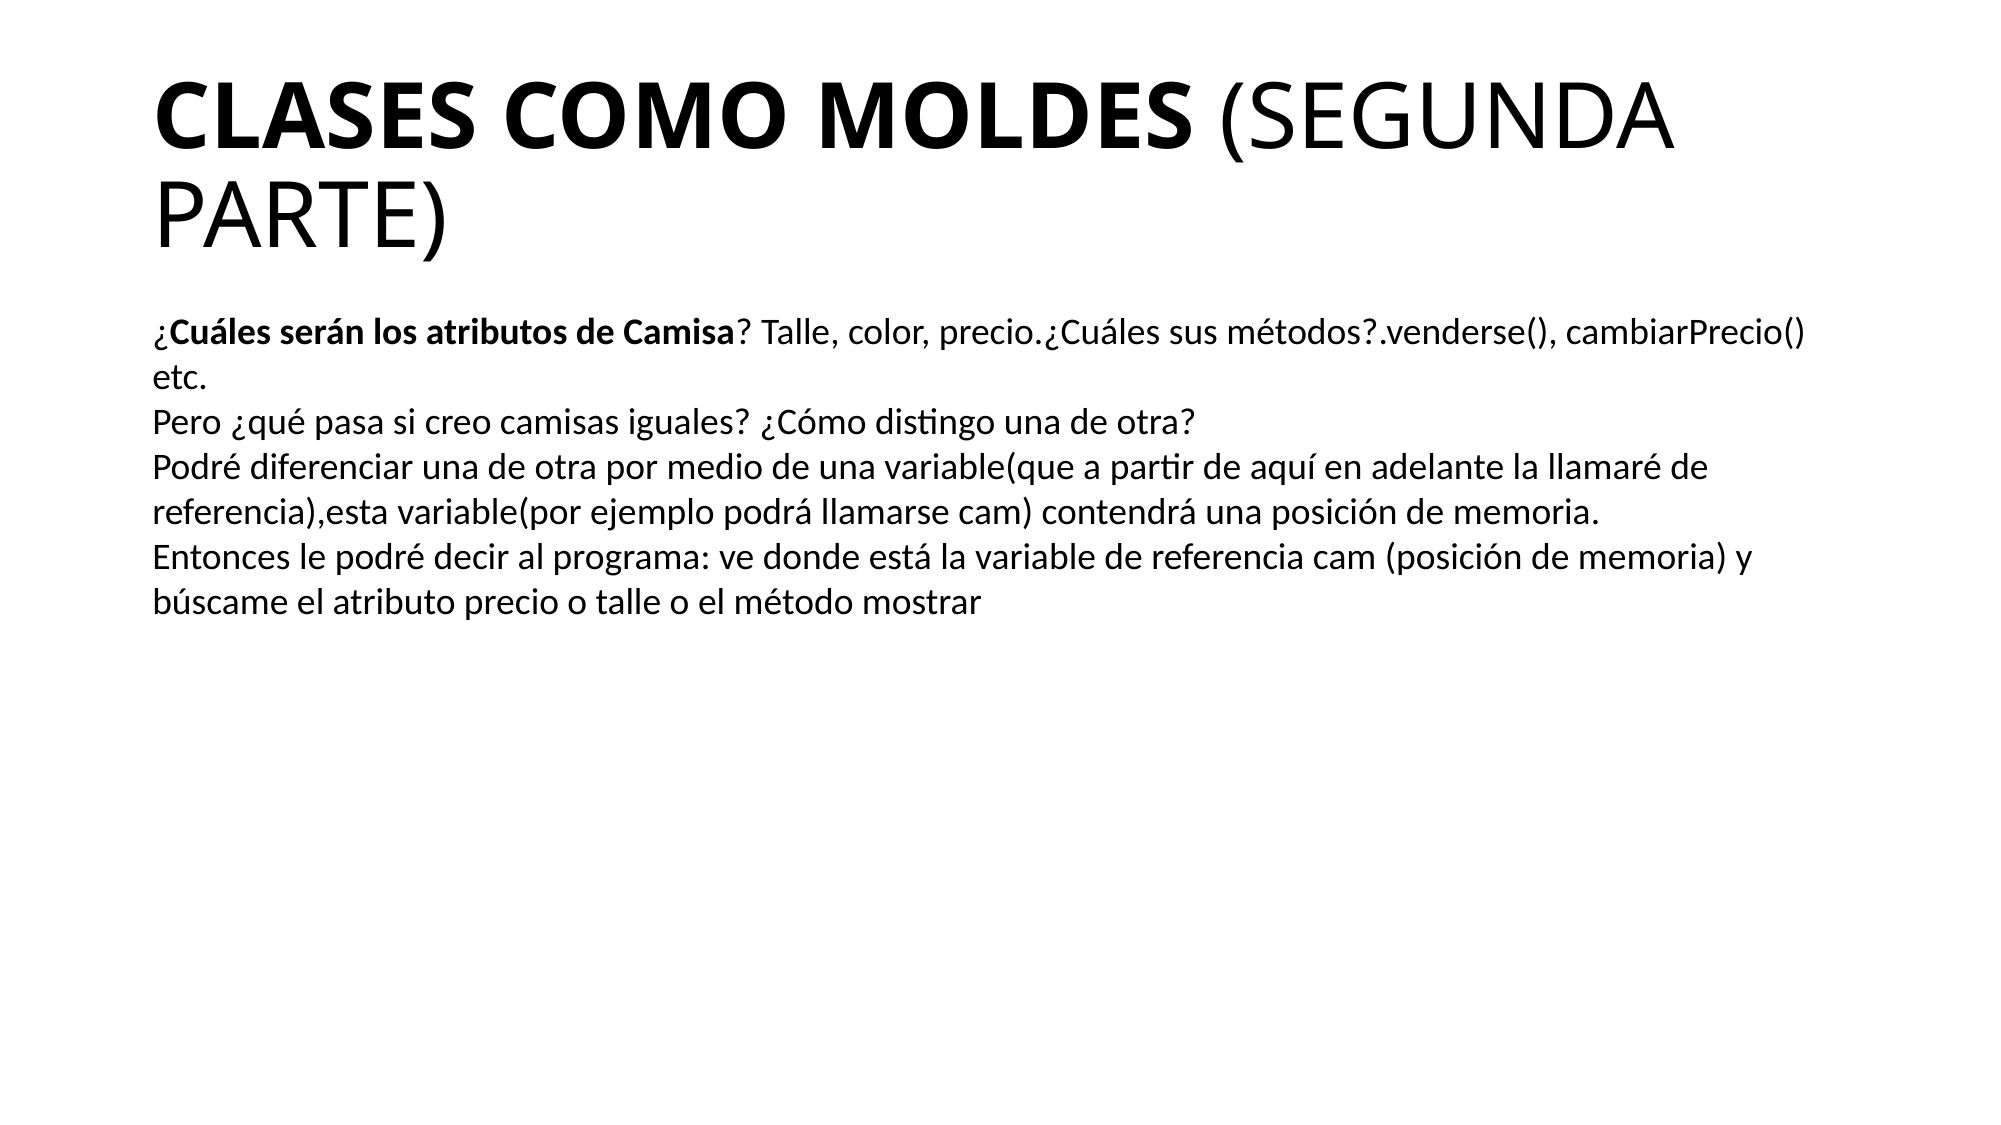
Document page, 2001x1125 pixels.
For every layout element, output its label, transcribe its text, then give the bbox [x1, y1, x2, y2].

text_box ¿Cuáles serán los atributos de Camisa? Talle, color, precio.¿Cuáles sus métodos?.venderse(), cambiarPrecio() etc. Pero ¿qué pasa si creo camisas iguales? ¿Cómo distingo una de otra? Podré diferenciar una de otra por medio de una variable(que a partir de aquí en adelante la llamaré de referencia),esta variable(por ejemplo podrá llamarse cam) contendrá una posición de memoria. Entonces le podré decir al programa: ve donde está la variable de referencia cam (posición de memoria) y búscame el atributo precio o talle o el método mostrar [137, 299, 1862, 1013]
text_box CLASES COMO MOLDES (SEGUNDA PARTE) [137, 59, 1862, 277]
